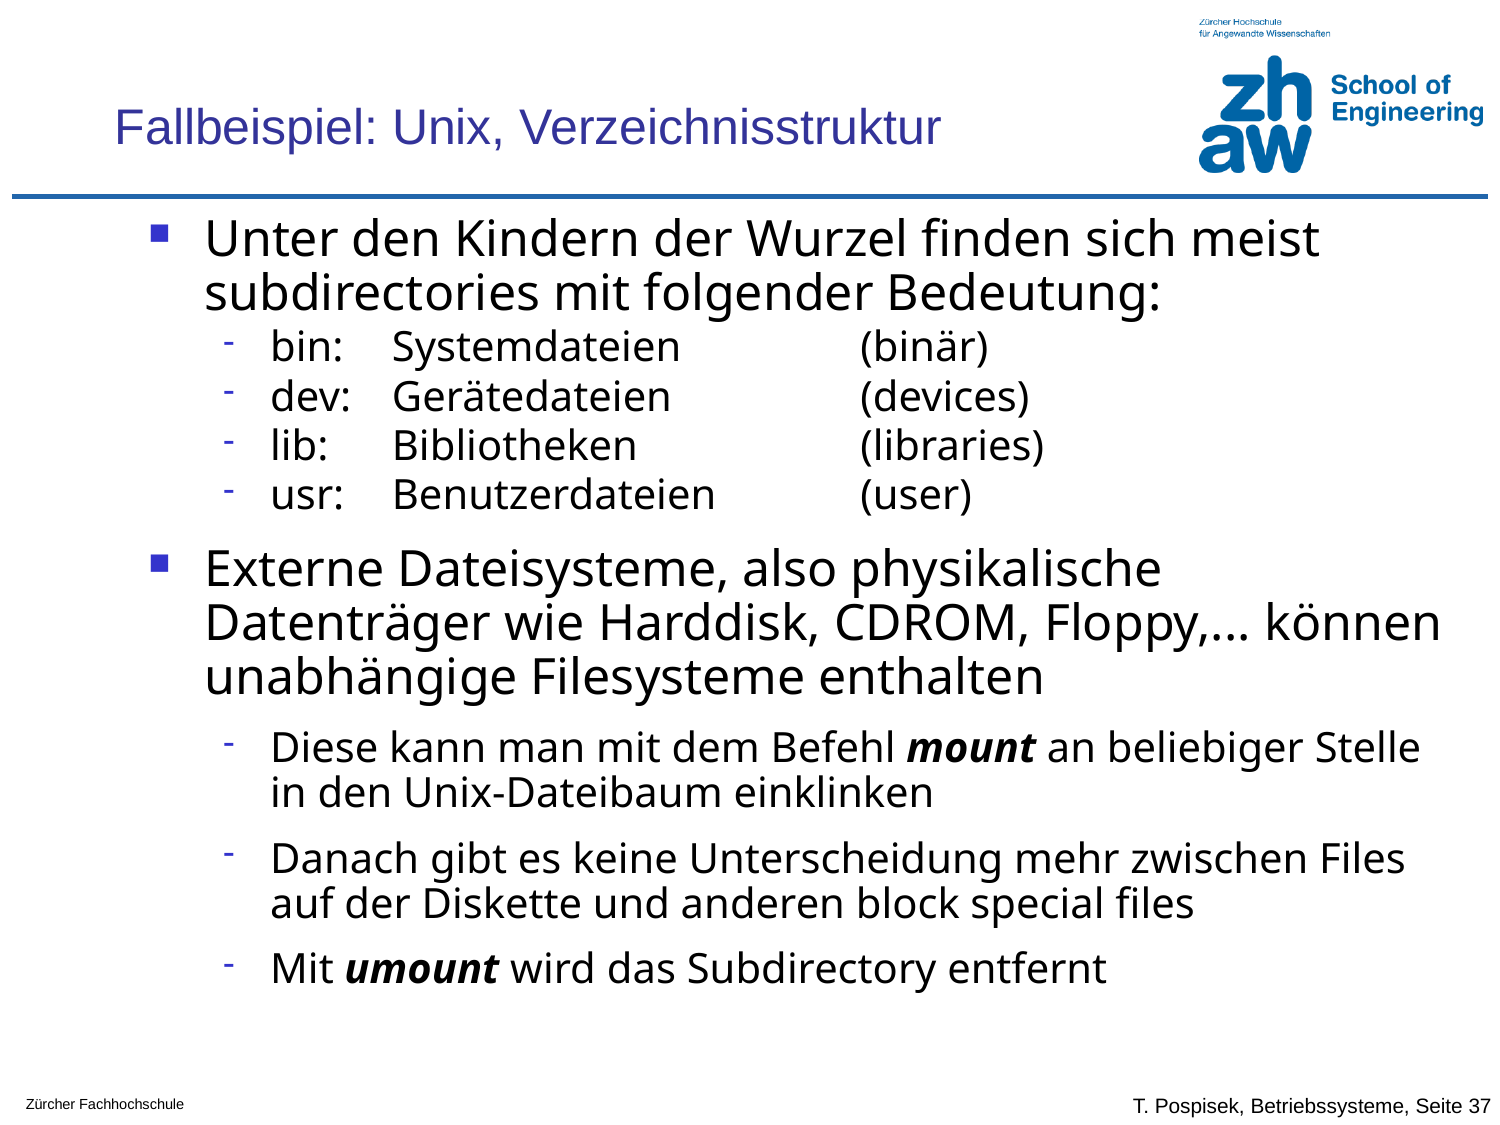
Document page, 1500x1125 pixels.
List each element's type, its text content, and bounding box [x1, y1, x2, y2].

list Unter den Kindern der Wurzel finden sich meist subdirectories mit folgender Bedeutung: bin: Systemdateien (binär) dev: Gerätedateien (devices) lib: Bibliotheken (libraries) usr: Benutzerdateien (user) Externe Dateisysteme, also physikalische Datenträger wie Harddisk, CDROM, Floppy,... können unabhängige Filesysteme enthalten Diese kann man mit dem Befehl mount an beliebiger Stelle in den Unix-Dateibaum einklinken Danach gibt es keine Unterscheidung mehr zwischen Files auf der Diskette und anderen block special files Mit umount wird das Subdirectory entfernt [133, 206, 1475, 938]
title Fallbeispiel: Unix, Verzeichnisstruktur [99, 50, 1379, 163]
picture [1199, 19, 1483, 173]
